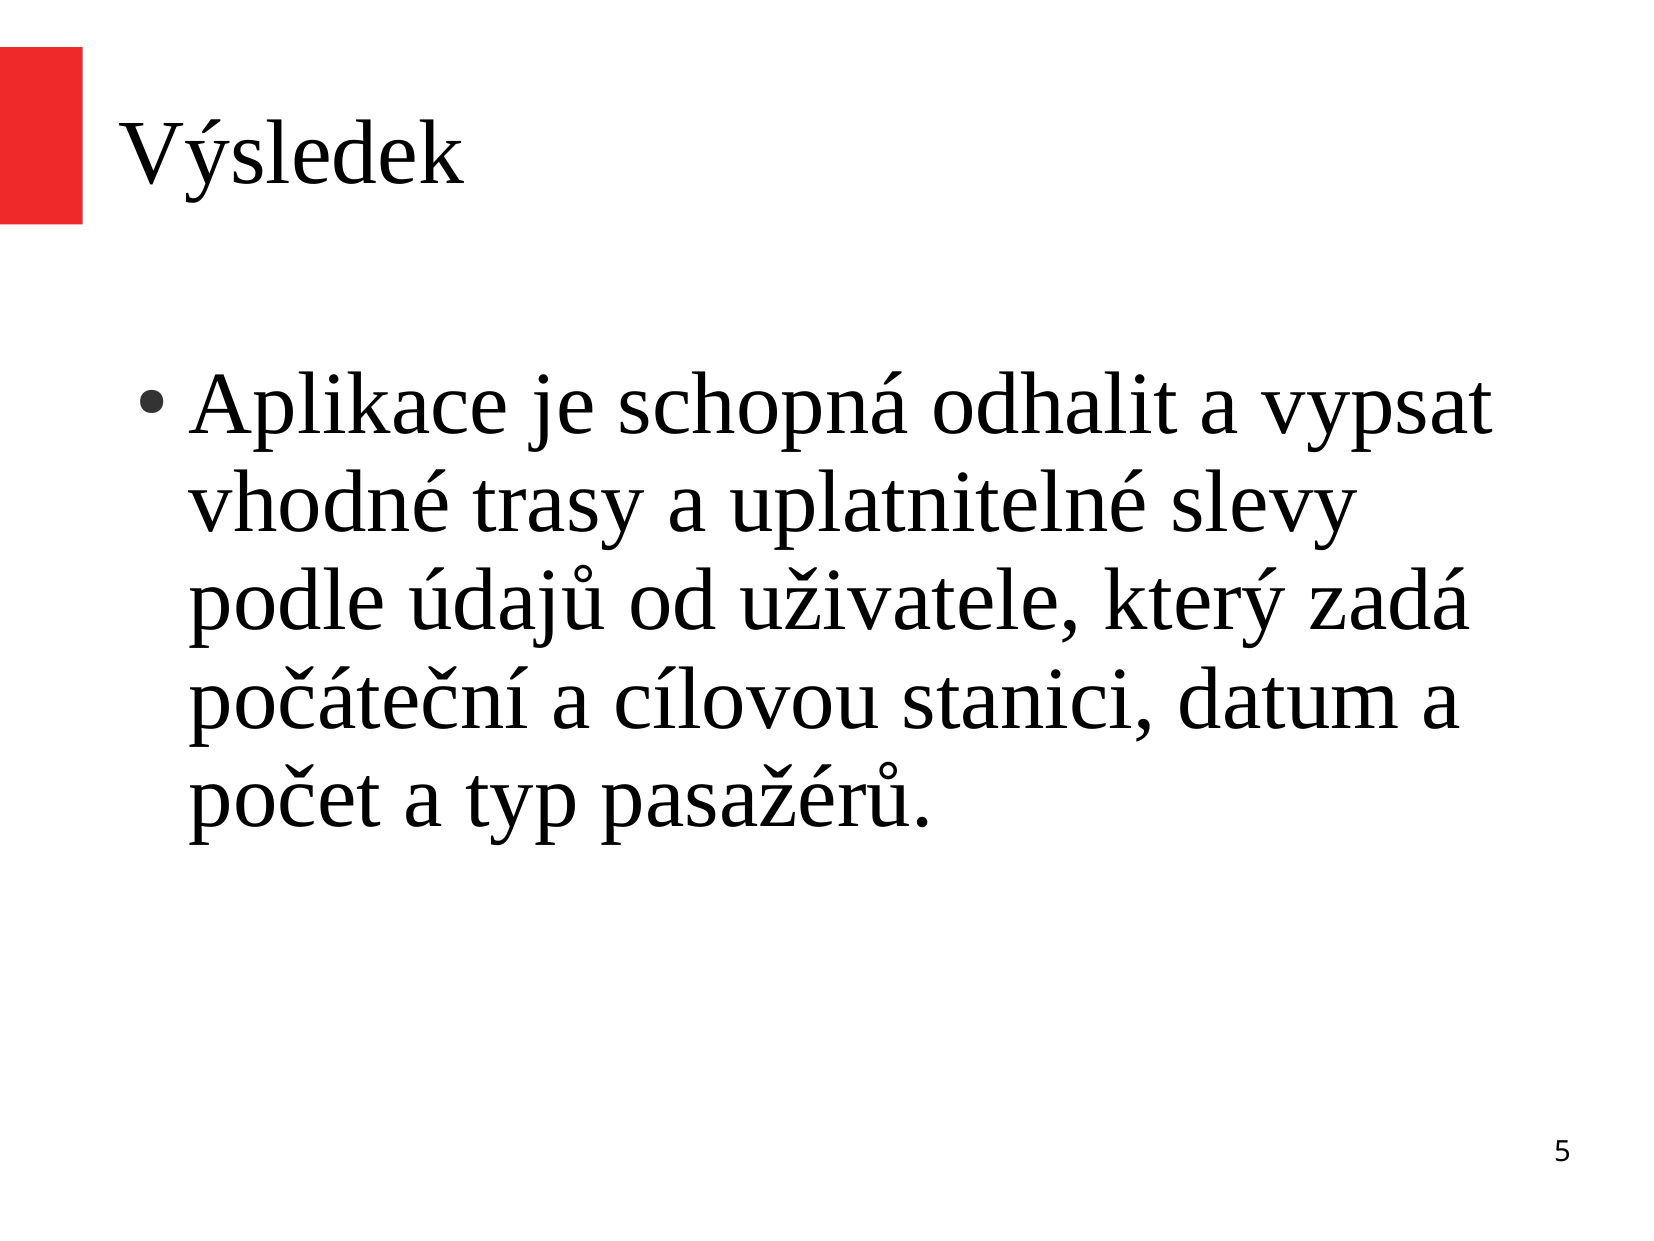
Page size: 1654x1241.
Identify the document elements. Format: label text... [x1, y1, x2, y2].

list Aplikace je schopná odhalit a vypsat vhodné trasy a uplatnitelné slevy podle údajů od uživatele, který zadá počáteční a cílovou stanici, datum a počet a typ pasažérů. [118, 354, 1536, 1074]
title Výsledek [118, 49, 1571, 257]
